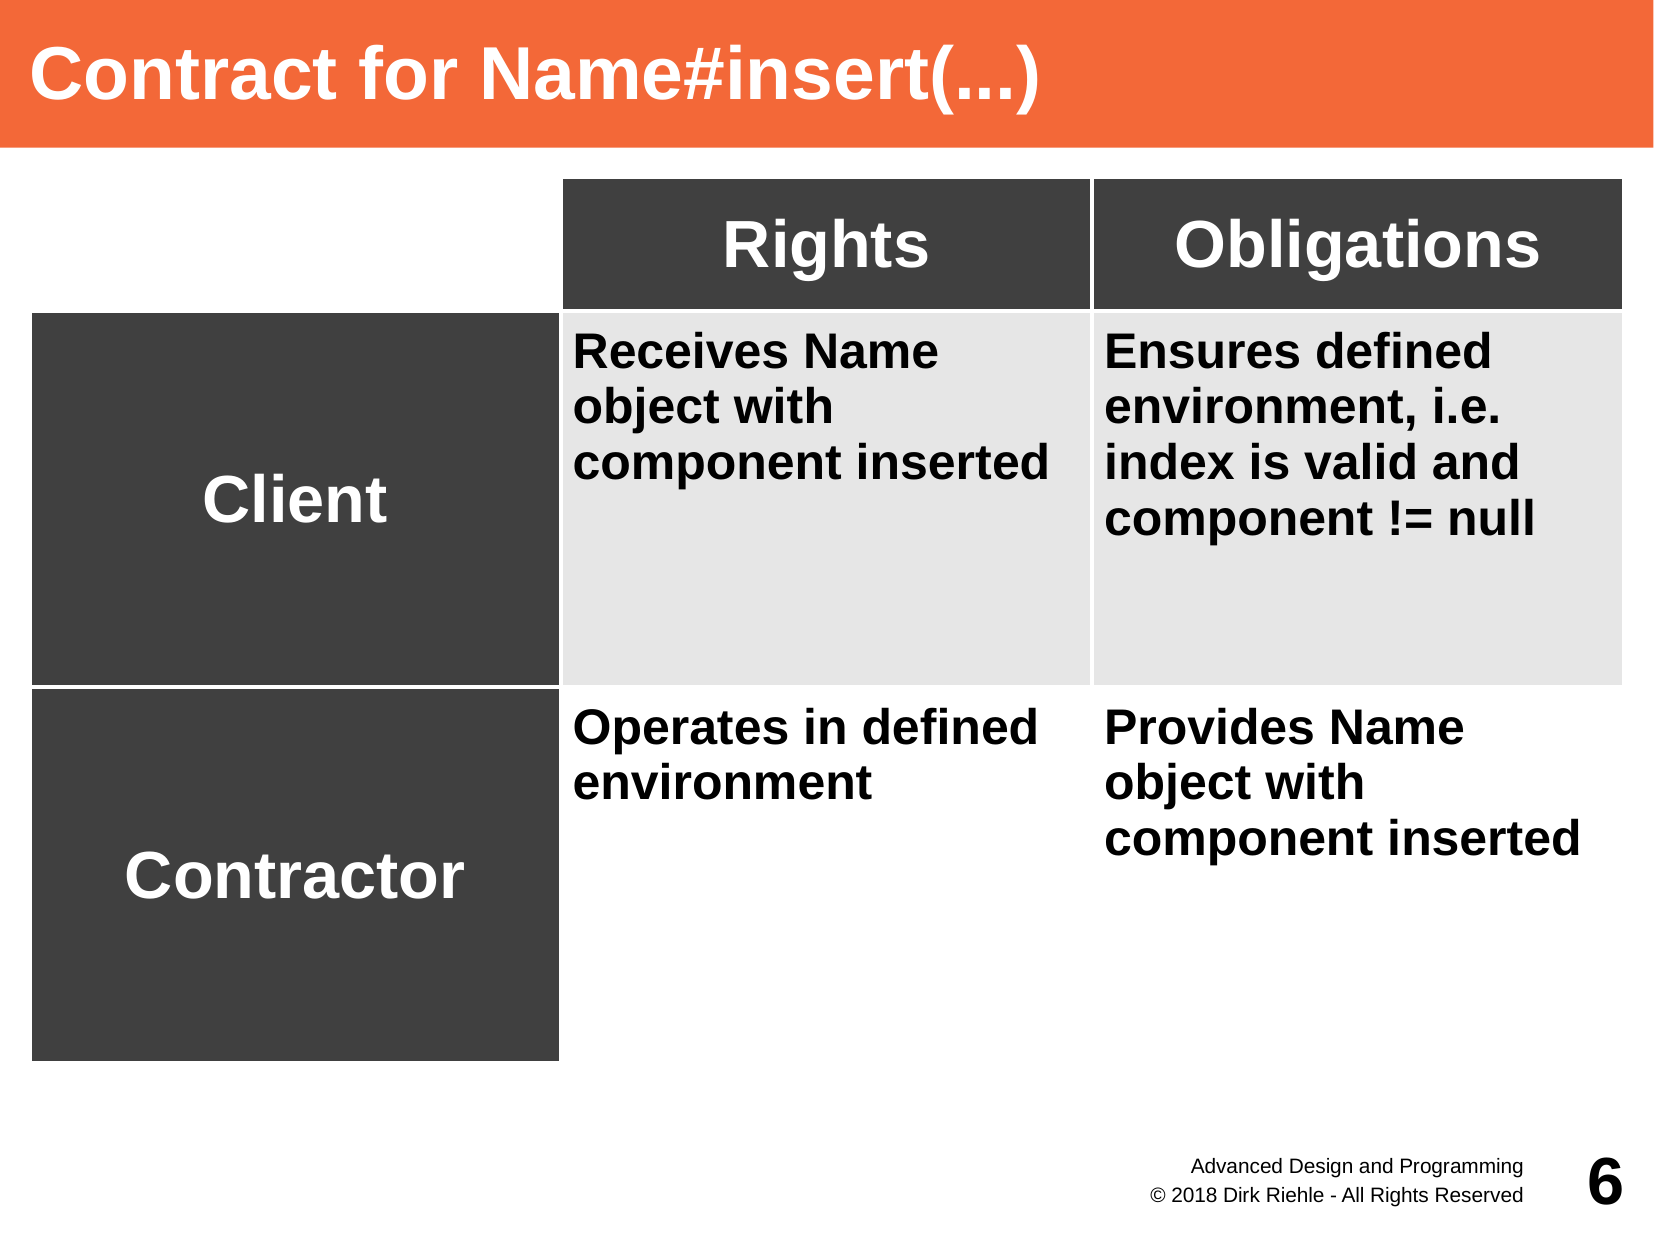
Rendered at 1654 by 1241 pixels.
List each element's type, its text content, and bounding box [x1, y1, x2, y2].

title Contract for Name#insert(...) [0, 0, 1654, 148]
table_cell Ensures defined environment, i.e. index is valid and component != null [1094, 313, 1622, 685]
table_cell Provides Name object with component inserted [1094, 689, 1622, 1061]
table_cell Receives Name object with component inserted [563, 313, 1090, 685]
table_header Rights [563, 179, 1090, 309]
table_header Obligations [1094, 179, 1622, 309]
table_cell Contractor [32, 689, 559, 1061]
table_header [32, 179, 559, 309]
table_cell Operates in defined environment [563, 689, 1090, 1061]
table_cell Client [32, 313, 559, 685]
